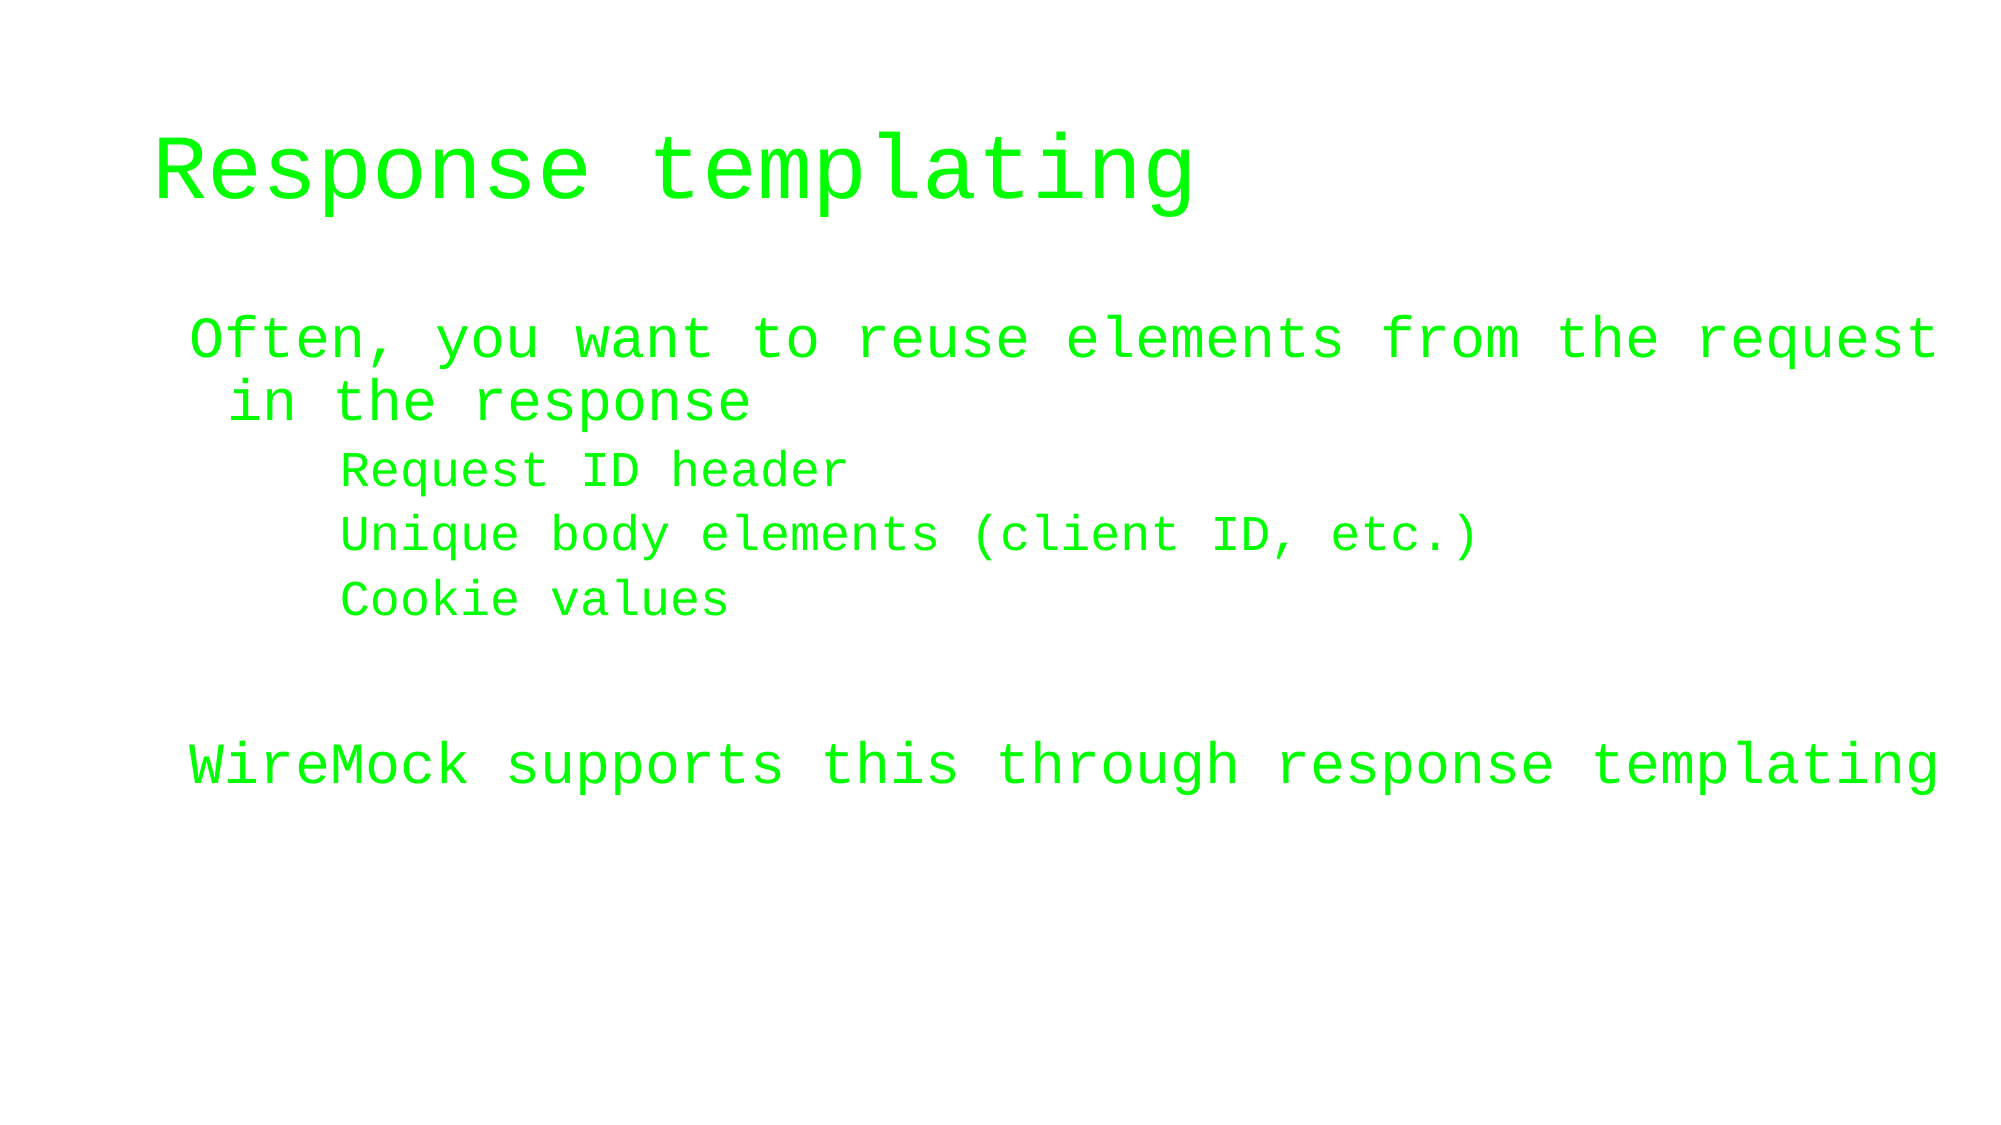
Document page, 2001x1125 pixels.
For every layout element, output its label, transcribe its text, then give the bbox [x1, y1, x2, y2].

title Response templating [137, 59, 1863, 278]
list Often, you want to reuse elements from the request in the response Request ID header Unique body elements (client ID, etc.) Cookie values WireMock supports this through response templating [137, 299, 1966, 1014]
